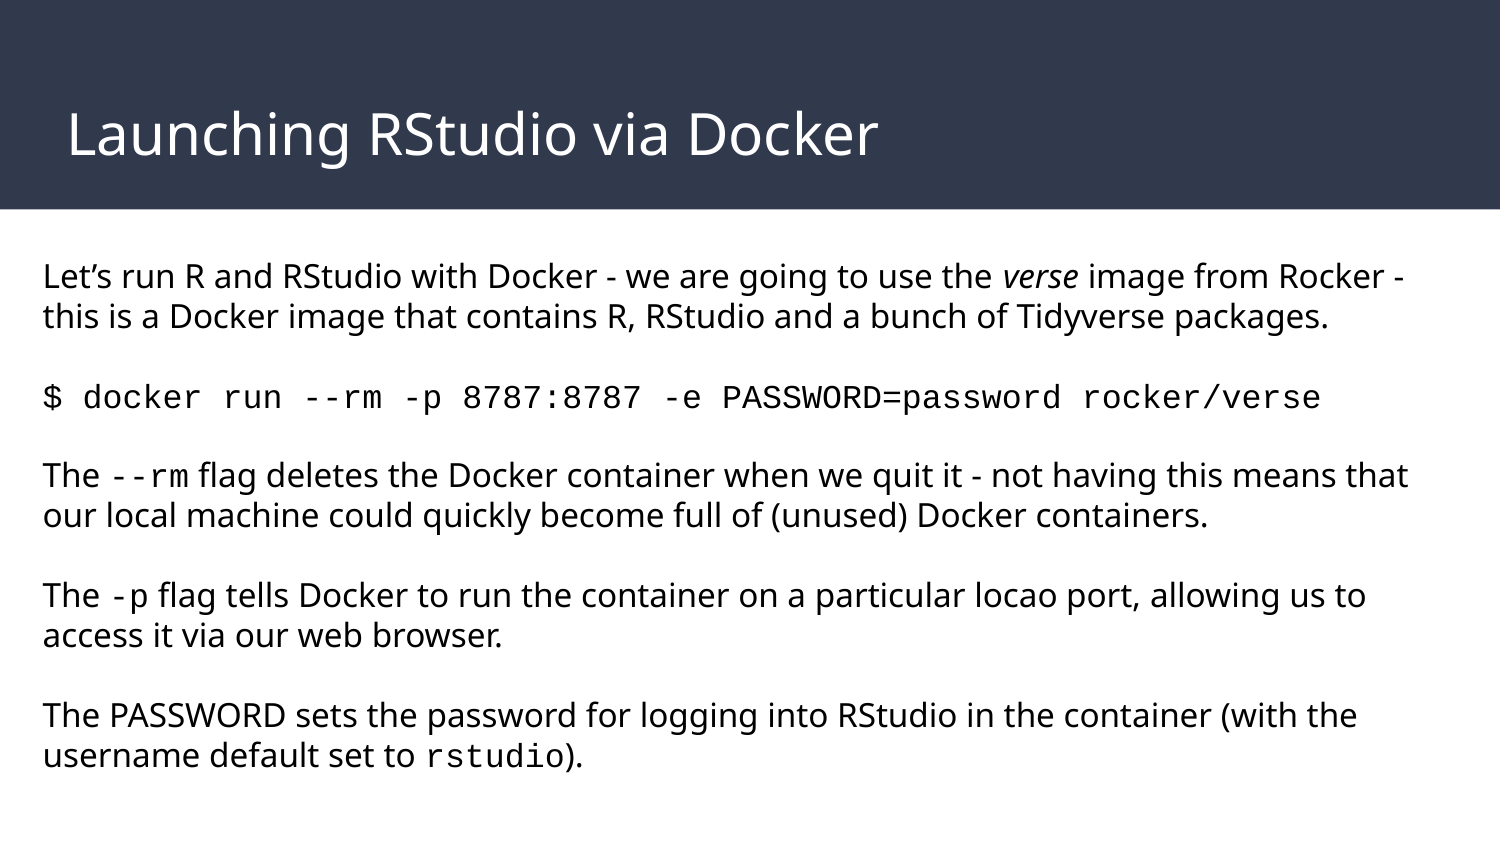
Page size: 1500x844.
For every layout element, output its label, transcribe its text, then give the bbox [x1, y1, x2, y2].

title Launching RStudio via Docker [51, 82, 1449, 185]
text_box Let’s run R and RStudio with Docker - we are going to use the verse image from Rocker - this is a Docker image that contains R, RStudio and a bunch of Tidyverse packages. $ docker run --rm -p 8787:8787 -e PASSWORD=password rocker/verse The --rm flag deletes the Docker container when we quit it - not having this means that our local machine could quickly become full of (unused) Docker containers. The -p flag tells Docker to run the container on a particular locao port, allowing us to access it via our web browser. The PASSWORD sets the password for logging into RStudio in the container (with the username default set to rstudio). [27, 240, 1464, 793]
